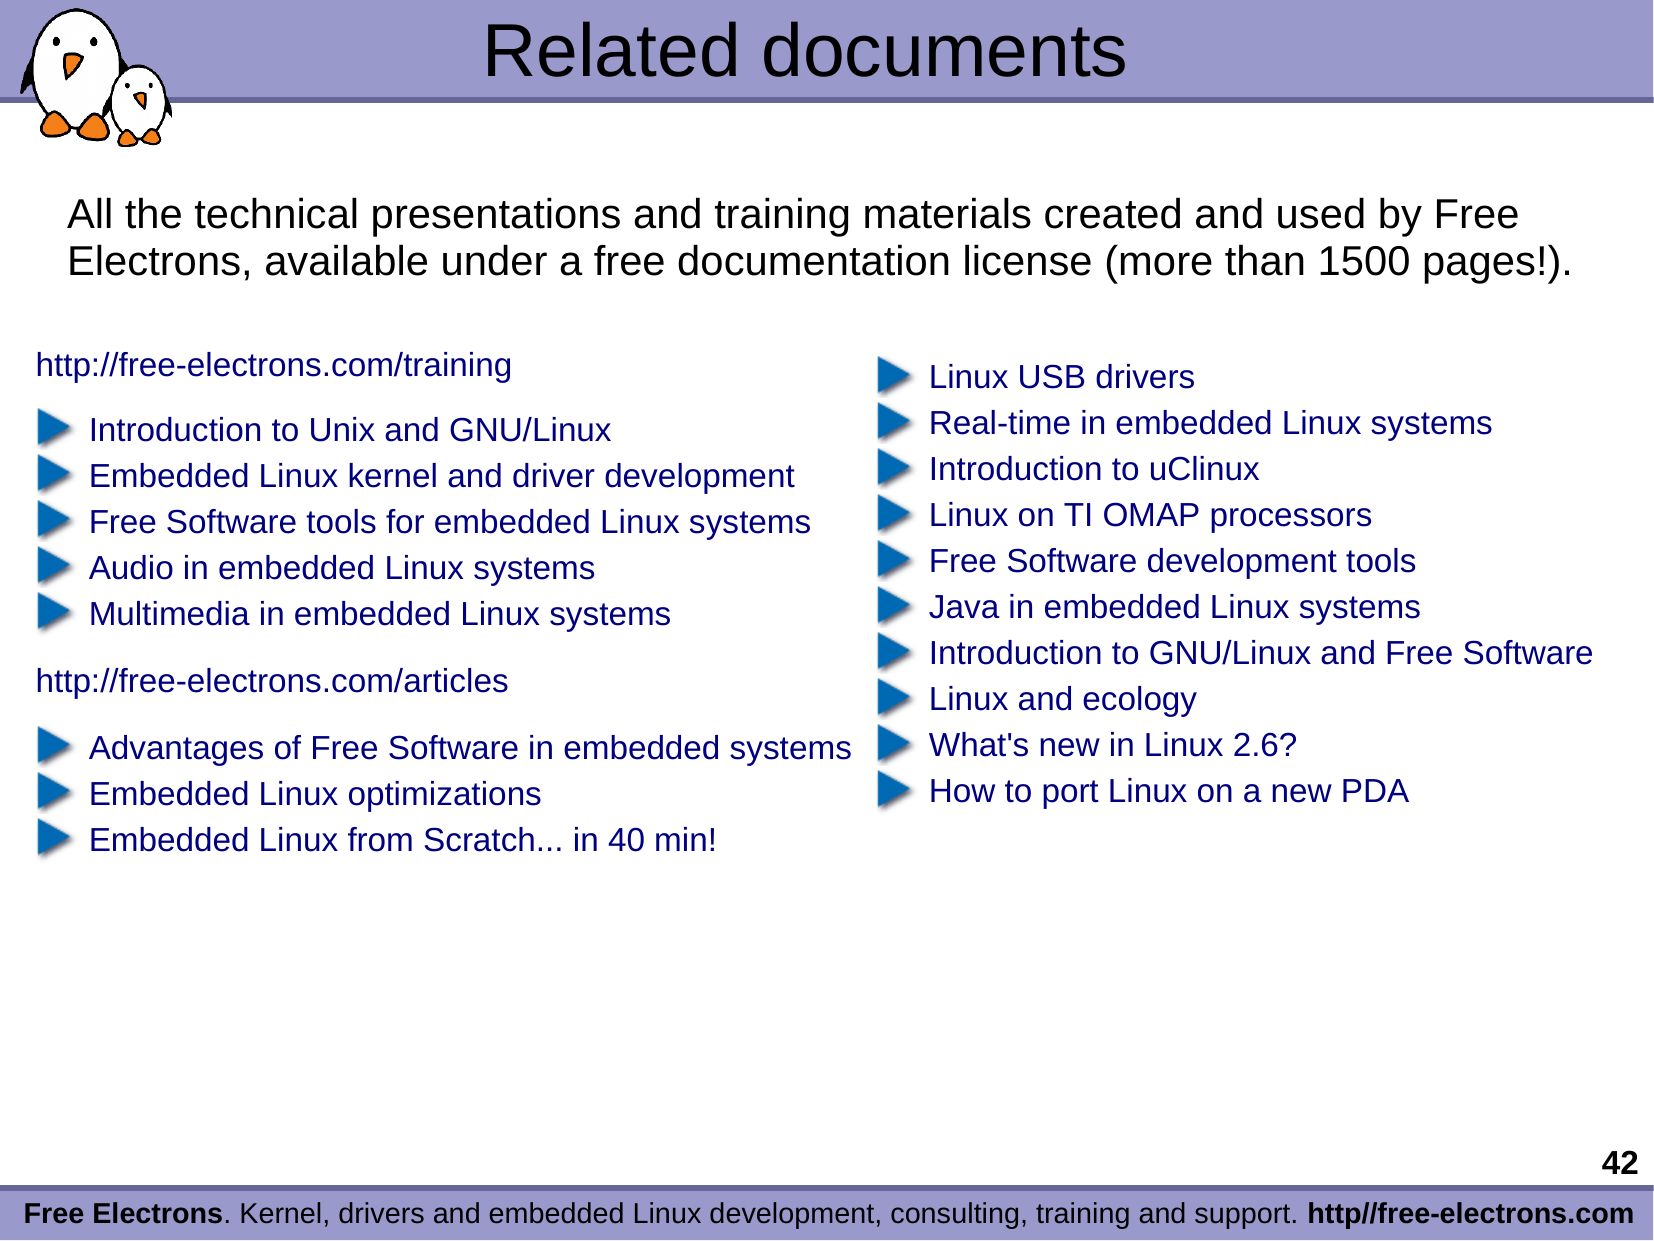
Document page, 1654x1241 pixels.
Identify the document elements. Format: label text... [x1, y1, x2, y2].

list All the technical presentations and training materials created and used by Free Electrons, available under a free documentation license (more than 1500 pages!). [49, 191, 1603, 325]
picture [20, 8, 172, 147]
list http://free-electrons.com/training Introduction to Unix and GNU/Linux Embedded Linux kernel and driver development Free Software tools for embedded Linux systems Audio in embedded Linux systems Multimedia in embedded Linux systems http://free-electrons.com/articles Advantages of Free Software in embedded systems Embedded Linux optimizations Embedded Linux from Scratch... in 40 min! [17, 346, 854, 1038]
title Related documents [60, 0, 1551, 102]
list Linux USB drivers Real-time in embedded Linux systems Introduction to uClinux Linux on TI OMAP processors Free Software development tools Java in embedded Linux systems Introduction to GNU/Linux and Free Software Linux and ecology What's new in Linux 2.6? How to port Linux on a new PDA [858, 358, 1623, 1015]
picture [875, 352, 920, 358]
